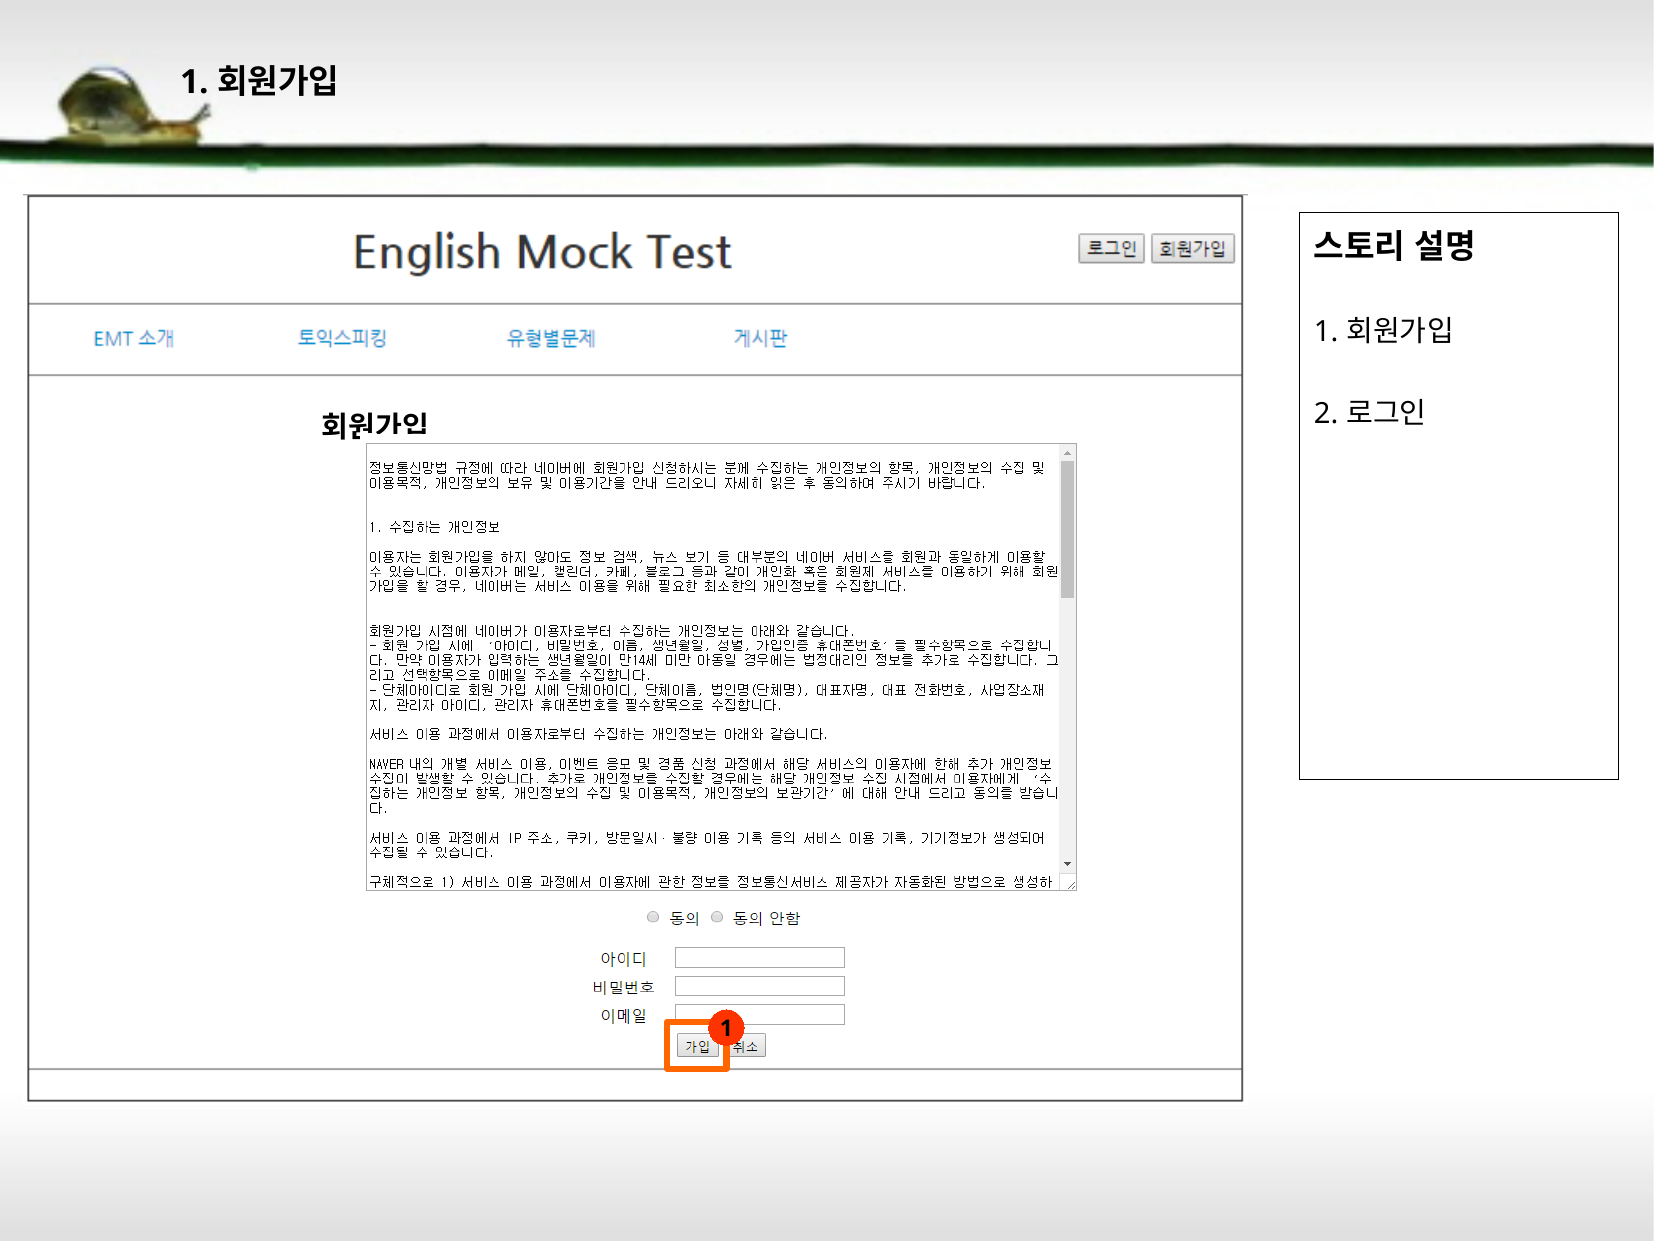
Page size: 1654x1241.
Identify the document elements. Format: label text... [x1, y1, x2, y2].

picture [0, 0, 1654, 1241]
text_box 1 [708, 1009, 745, 1046]
text_box 회원가입 [307, 395, 567, 444]
text_box 스토리 설명 1. 회원가입 2. 로그인 [1299, 212, 1619, 780]
text_box 1. 회원가입 [165, 47, 426, 101]
